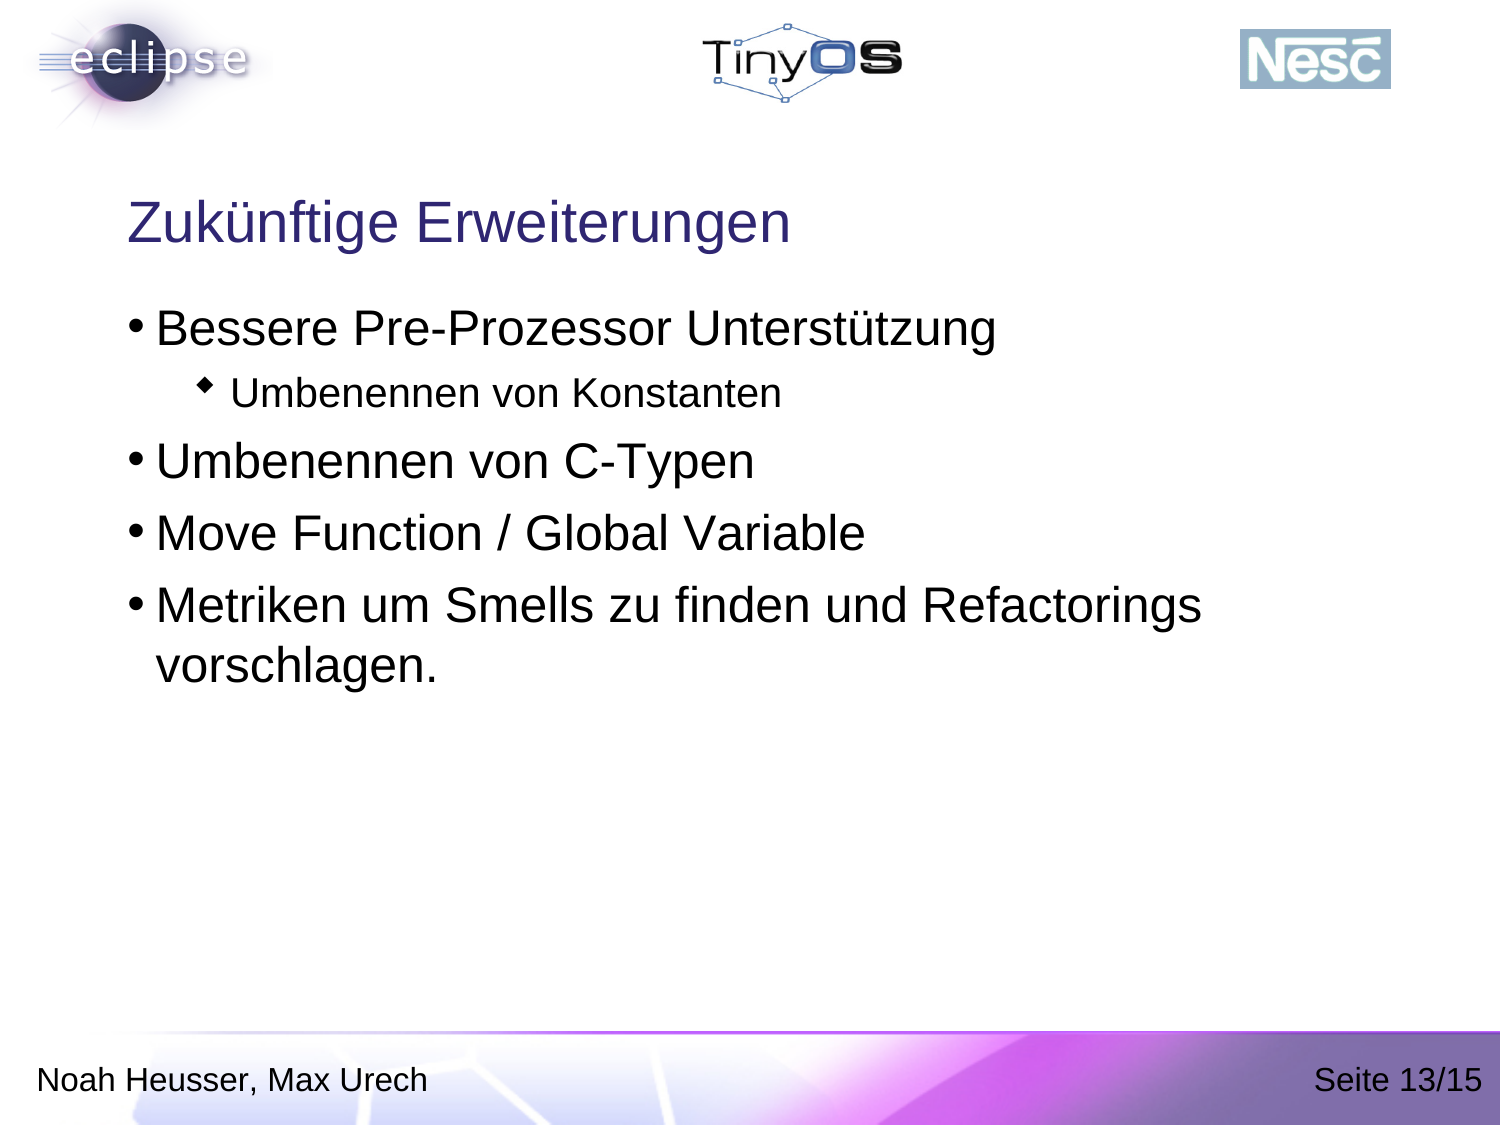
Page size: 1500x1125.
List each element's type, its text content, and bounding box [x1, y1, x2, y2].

picture [0, 1031, 1500, 1125]
picture [1240, 29, 1391, 89]
title Zukünftige Erweiterungen [112, 140, 1388, 287]
list Bessere Pre-Prozessor Unterstützung Umbenennen von Konstanten Umbenennen von C-Typen Move Function / Global Variable Metriken um Smells zu finden und Refactorings vorschlagen. [112, 287, 1388, 1030]
picture [696, 23, 904, 103]
picture [23, 0, 273, 130]
